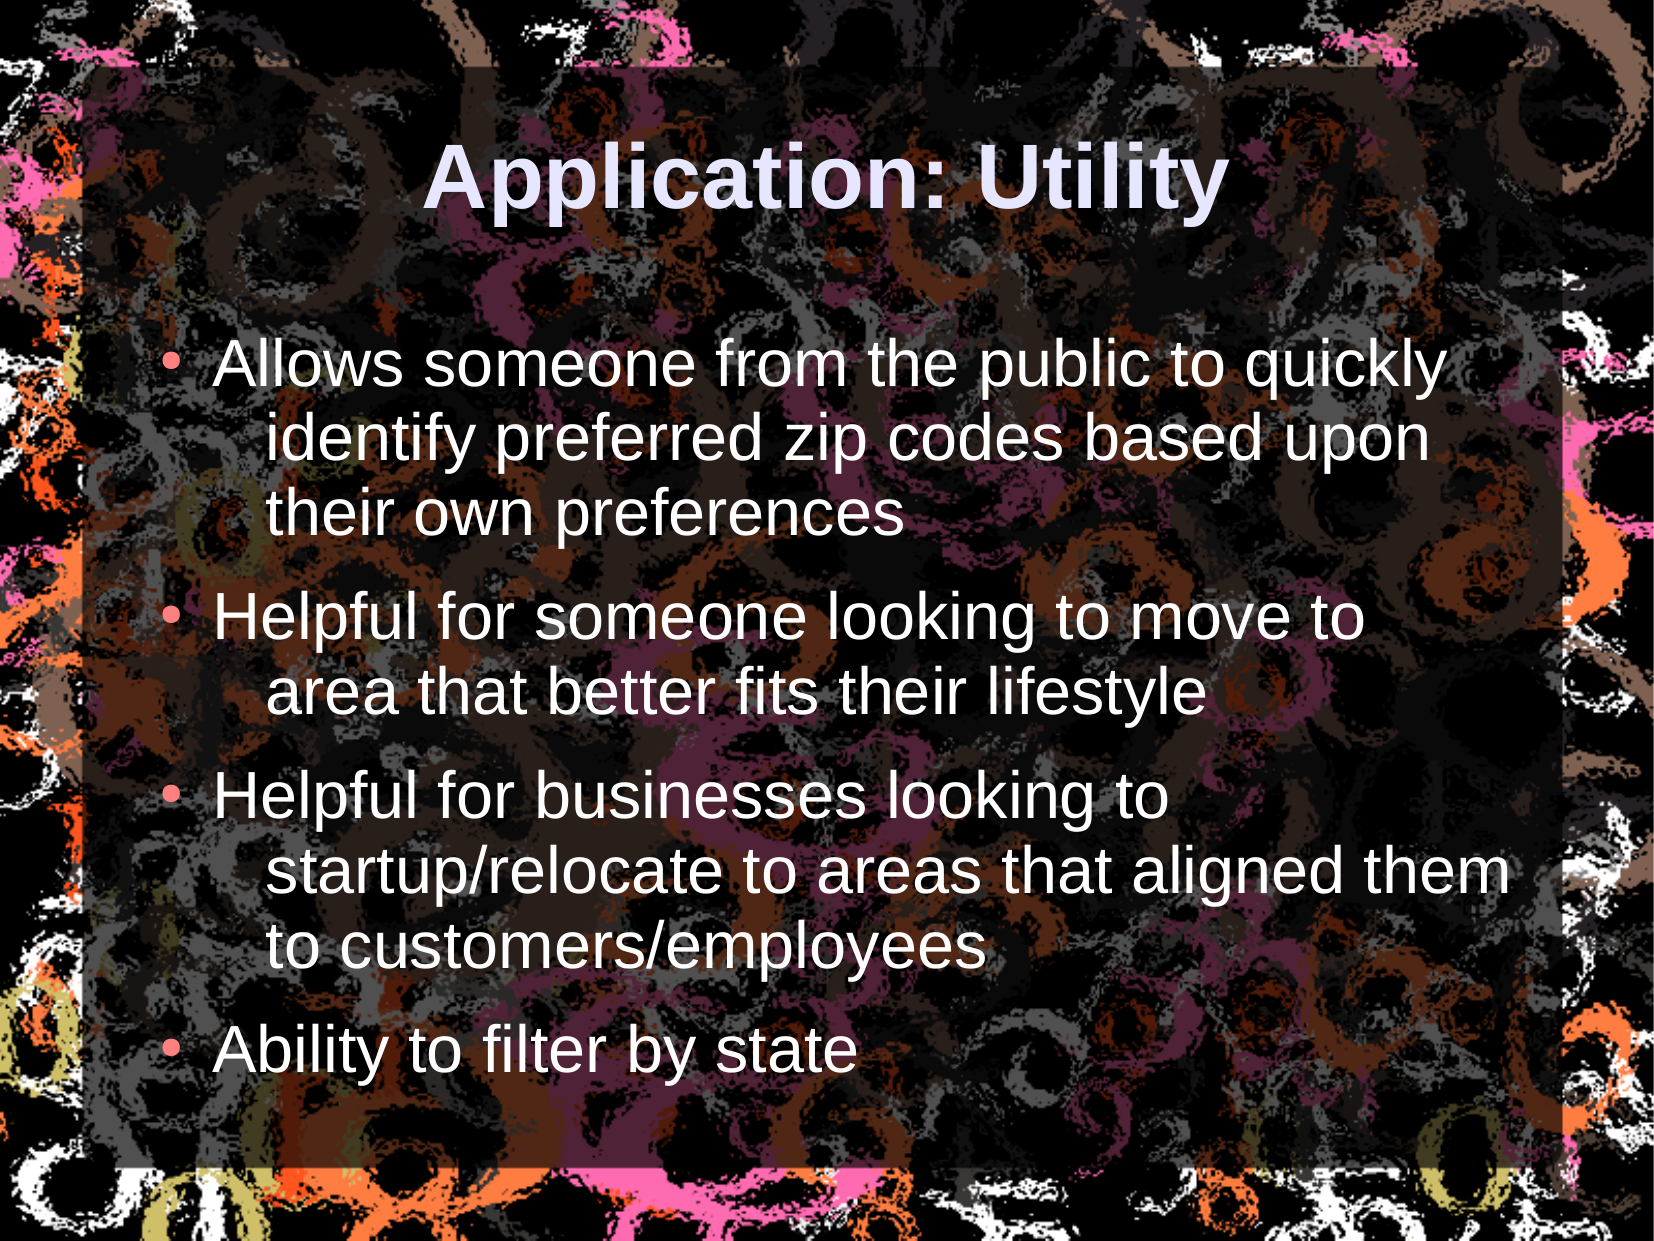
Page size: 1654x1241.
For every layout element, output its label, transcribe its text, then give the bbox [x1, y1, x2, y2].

title Application: Utility [82, 80, 1571, 273]
list Allows someone from the public to quickly identify preferred zip codes based upon their own preferences Helpful for someone looking to move to area that better fits their lifestyle Helpful for businesses looking to startup/relocate to areas that aligned them to customers/employees Ability to filter by state [124, 325, 1518, 1088]
picture [0, 0, 1654, 1241]
